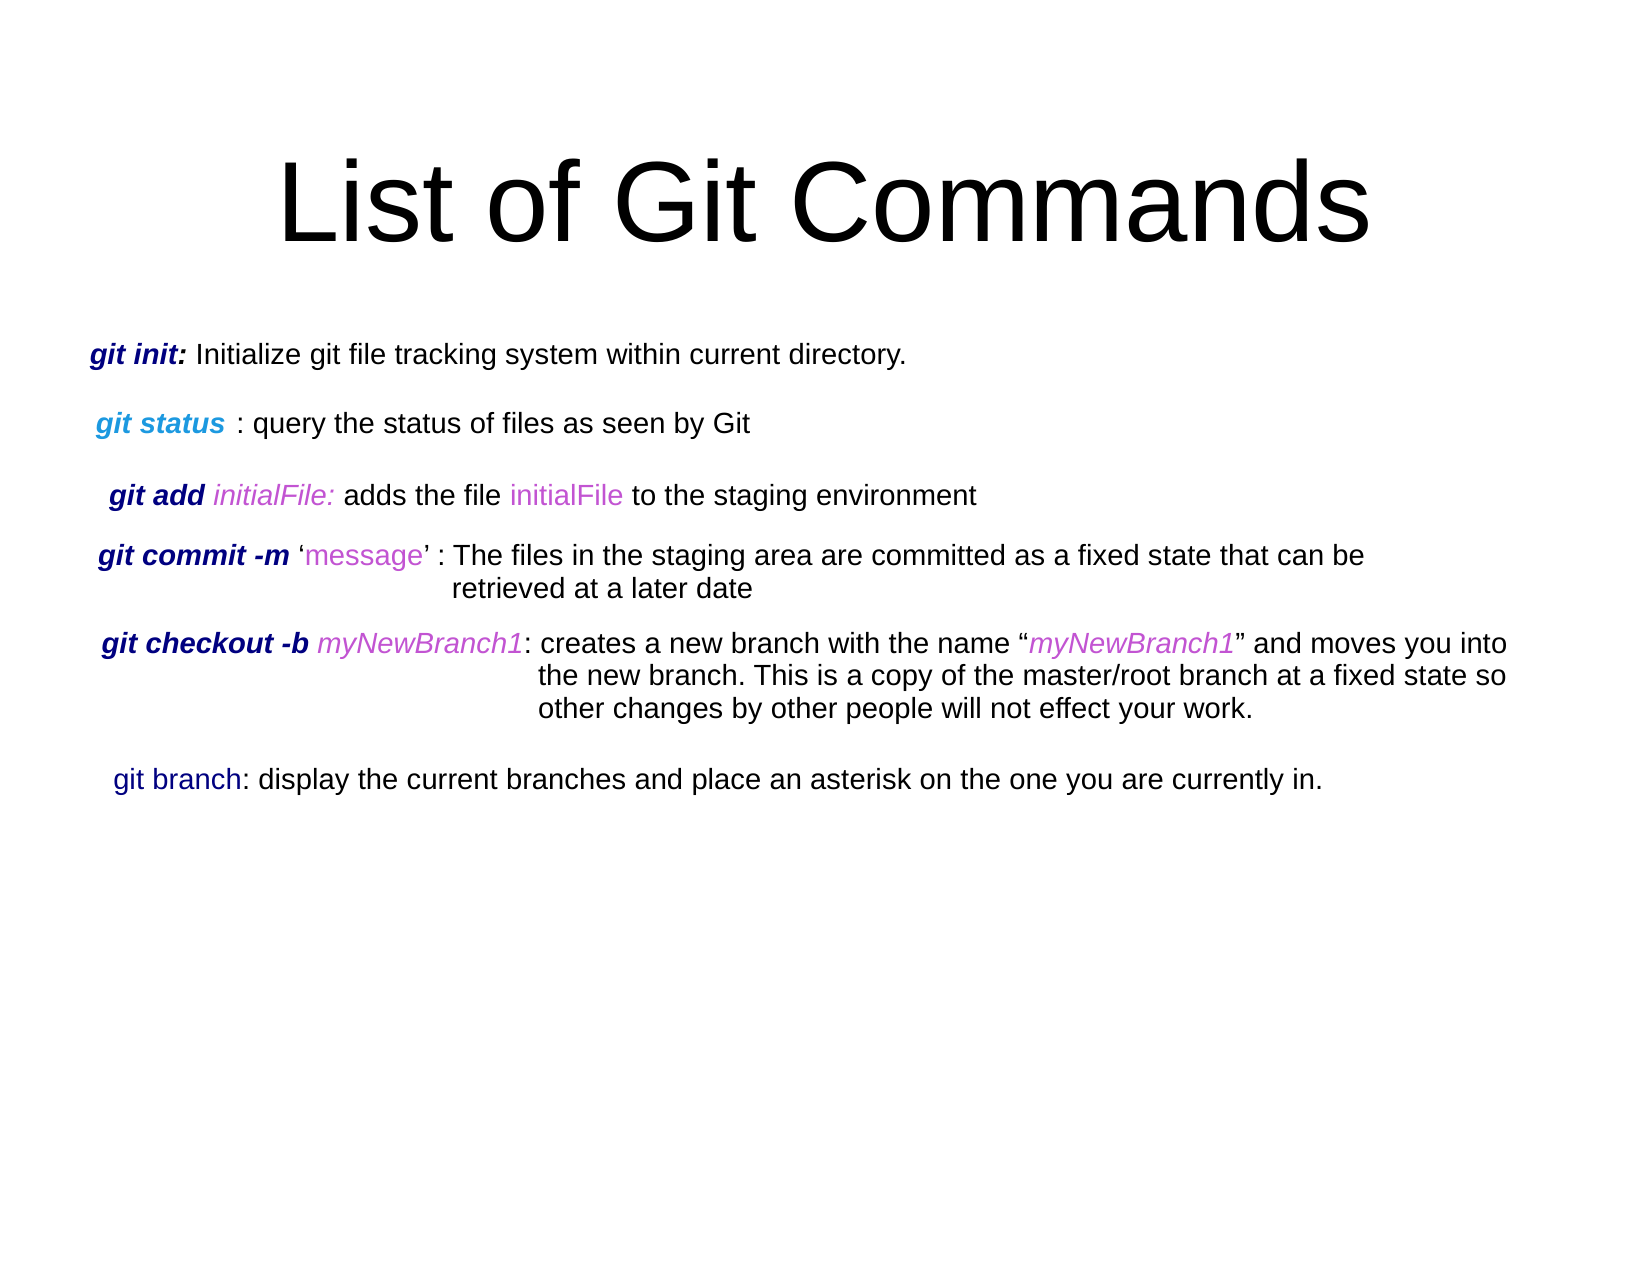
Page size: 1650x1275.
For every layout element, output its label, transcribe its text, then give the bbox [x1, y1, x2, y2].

text_box git init: Initialize git file tracking system within current directory. [75, 330, 1564, 379]
text_box git add initialFile: adds the file initialFile to the staging environment [94, 472, 1528, 532]
text_box git status : query the status of files as seen by Git [81, 392, 767, 449]
text_box git branch: display the current branches and place an asterisk on the one you are currently in. [98, 755, 1528, 815]
text_box git commit -m ‘message’ : The files in the staging area are committed as a fixed state that can be retrieved at a later date [75, 531, 1410, 612]
text_box git checkout -b myNewBranch1: creates a new branch with the name “myNewBranch1” and moves you into the new branch. This is a copy of the master/root branch at a fixed state so other changes by other people will not effect your work. [86, 619, 1564, 733]
title List of Git Commands [150, 105, 1500, 299]
